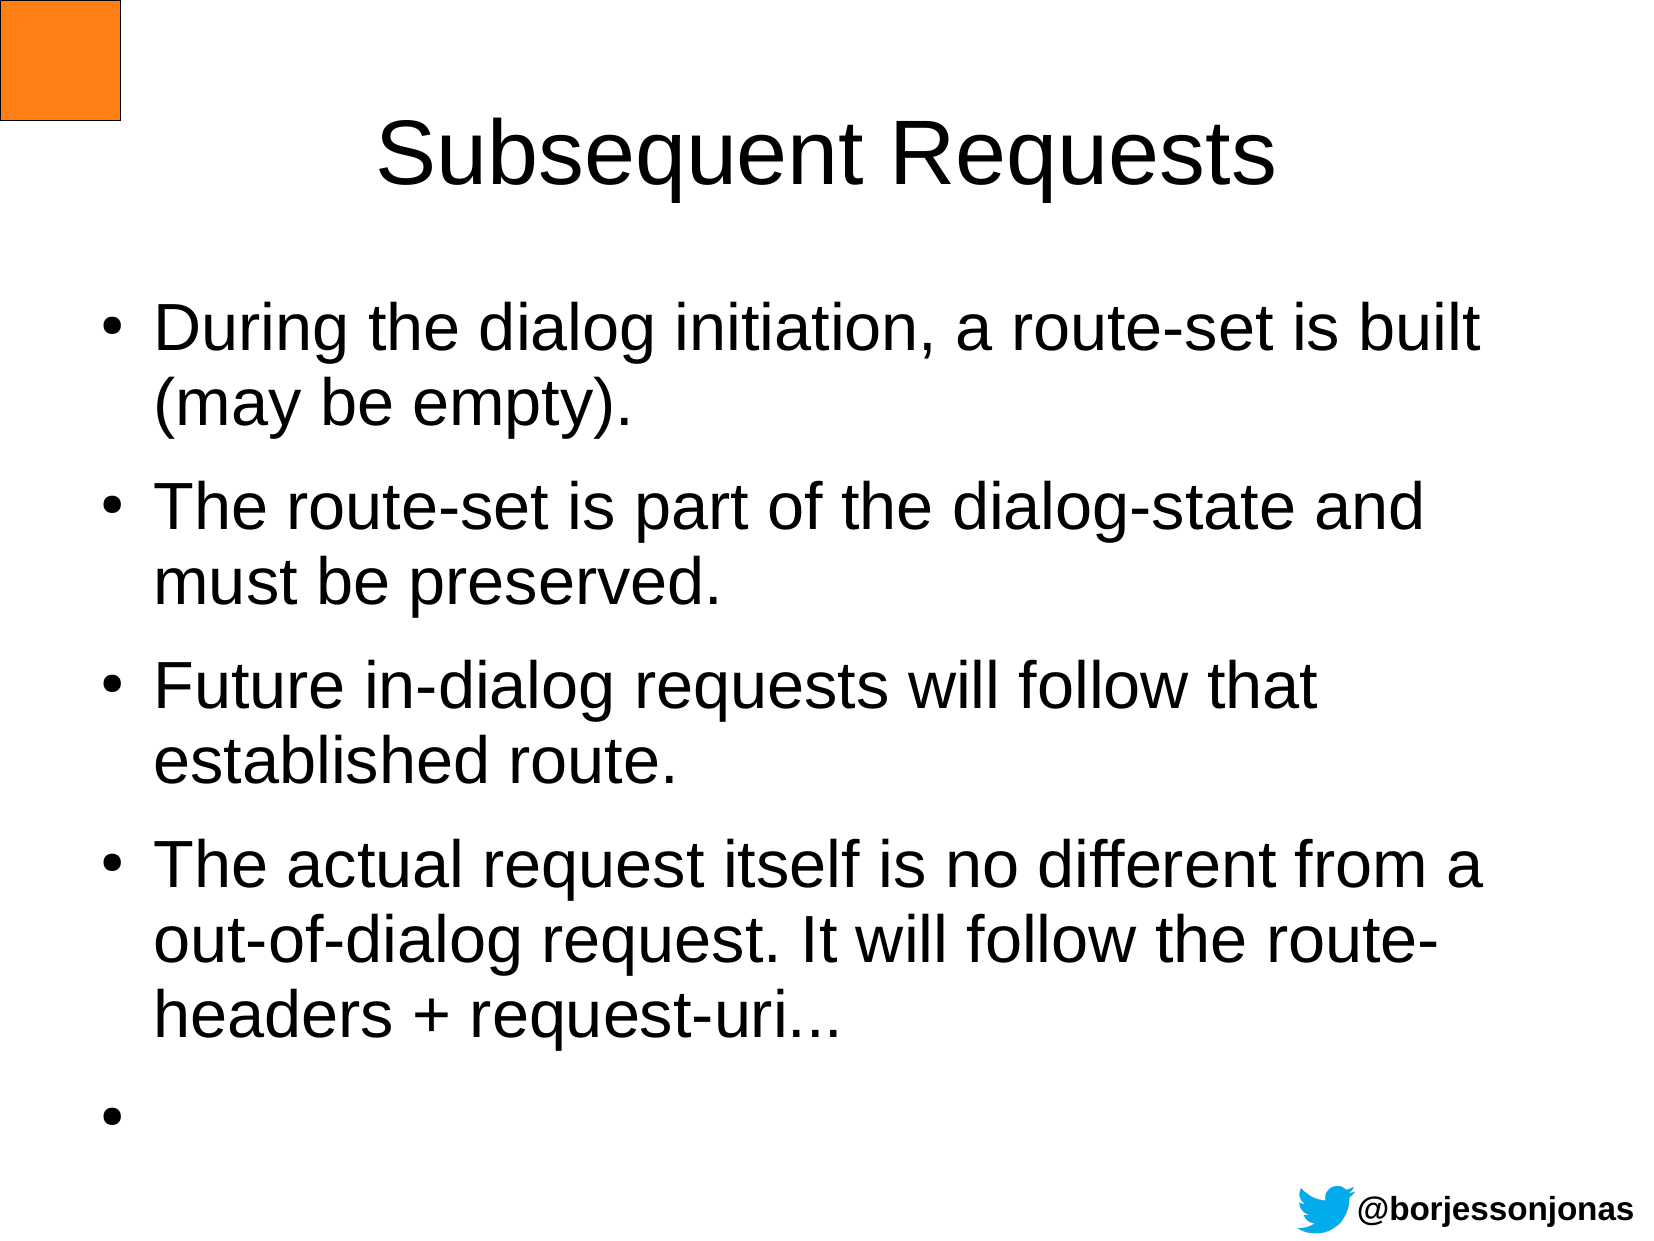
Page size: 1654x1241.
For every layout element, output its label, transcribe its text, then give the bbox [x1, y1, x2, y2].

title Subsequent Requests [82, 49, 1571, 257]
picture [1277, 1160, 1375, 1241]
list During the dialog initiation, a route-set is built (may be empty). The route-set is part of the dialog-state and must be preserved. Future in-dialog requests will follow that established route. The actual request itself is no different from a out-of-dialog request. It will follow the route-headers + request-uri... [82, 290, 1571, 1109]
